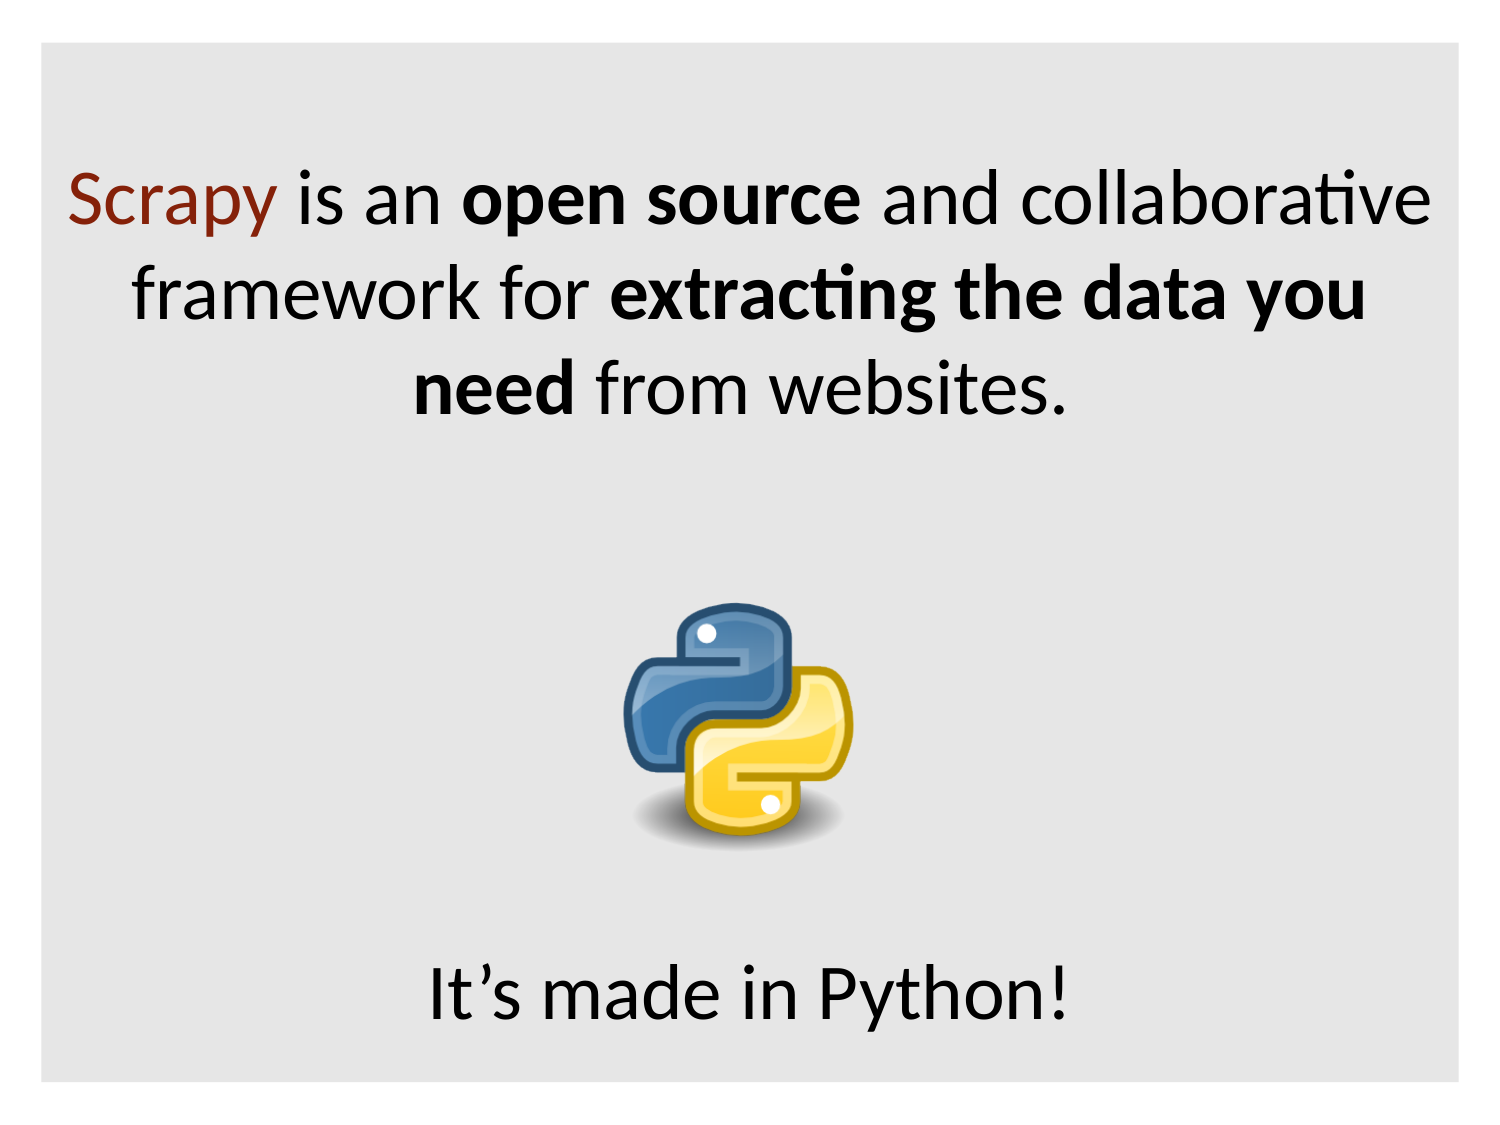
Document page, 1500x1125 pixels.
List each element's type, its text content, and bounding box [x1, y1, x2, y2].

picture [608, 597, 869, 858]
text_box Scrapy is an open source and collaborative framework for extracting the data you need from websites. It’s made in Python! [41, 42, 1459, 1088]
